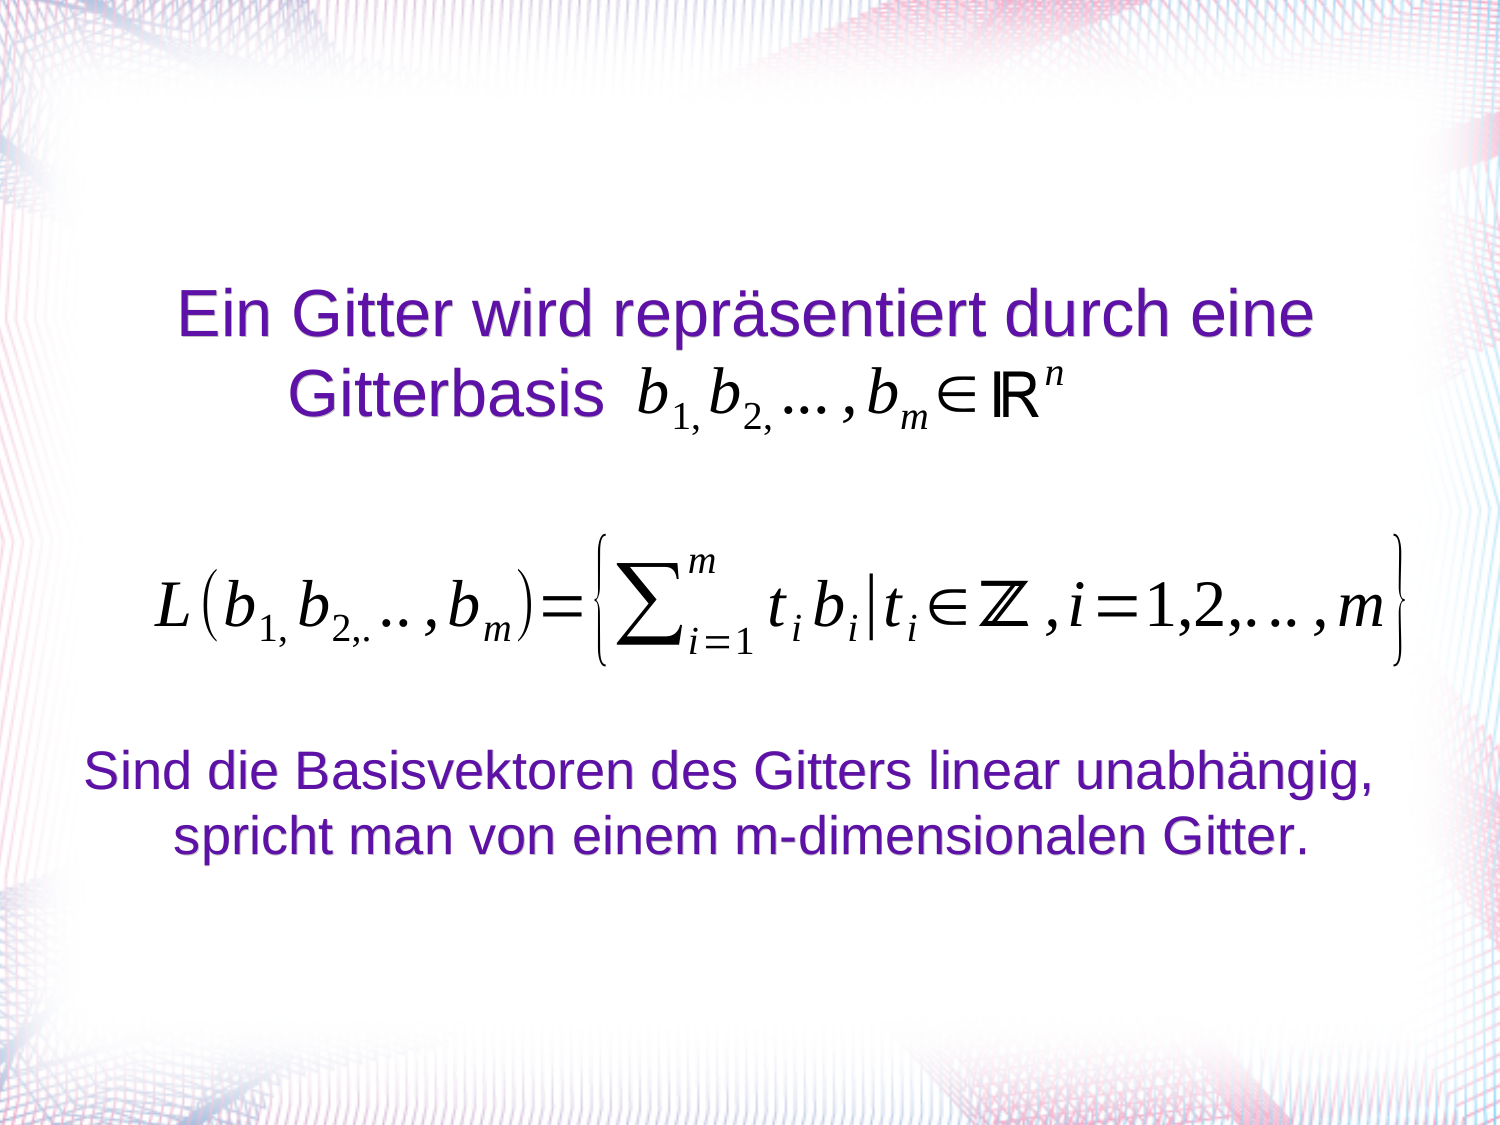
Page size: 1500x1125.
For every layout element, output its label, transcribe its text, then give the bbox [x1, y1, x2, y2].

chart [629, 354, 989, 439]
text_box Ein Gitter wird repräsentiert durch eine Gitterbasis [161, 262, 1336, 438]
text_box Sind die Basisvektoren des Gitters linear unabhängig, spricht man von einem m-dimensionalen Gitter. [69, 727, 1391, 873]
chart [144, 530, 1419, 670]
picture [0, 0, 1500, 1125]
